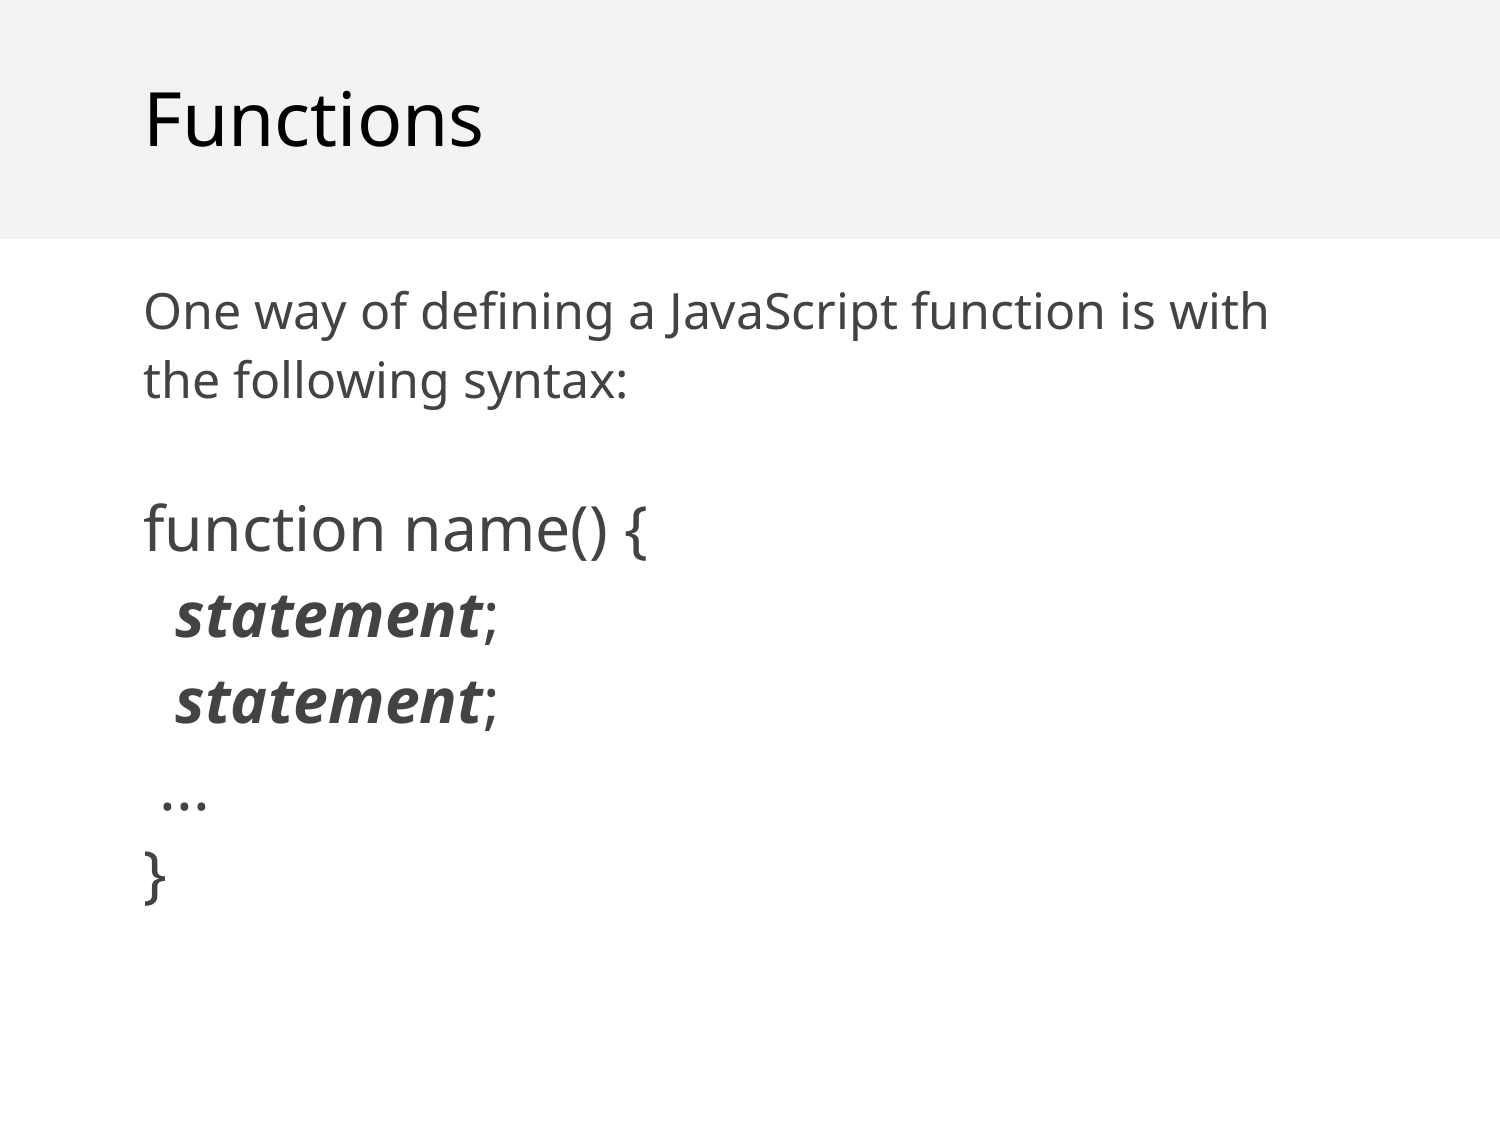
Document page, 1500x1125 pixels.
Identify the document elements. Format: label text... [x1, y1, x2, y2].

list One way of defining a JavaScript function is with the following syntax: function name() { statement; statement; ... } [128, 255, 1372, 1004]
title Functions [128, 56, 1372, 183]
